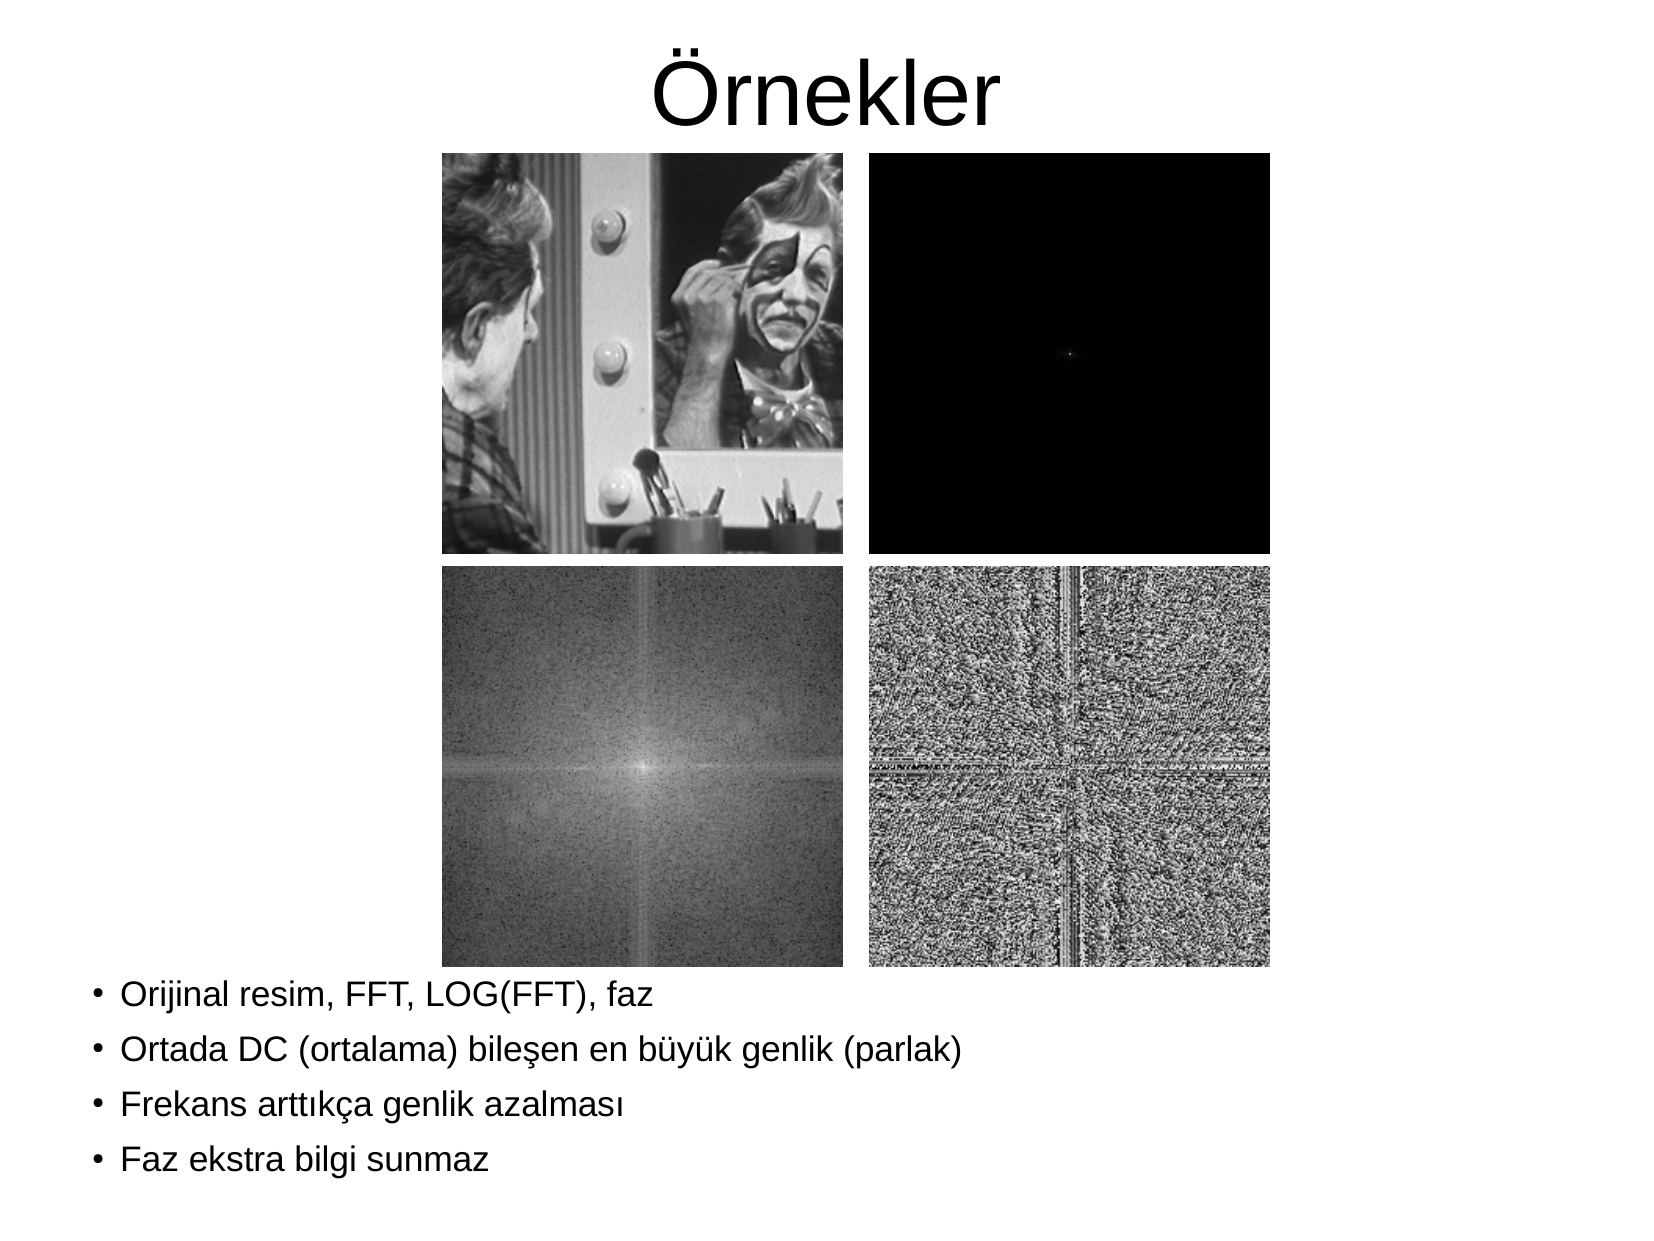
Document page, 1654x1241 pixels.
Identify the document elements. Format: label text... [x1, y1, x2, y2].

picture [442, 566, 843, 967]
picture [869, 153, 1270, 554]
list Orijinal resim, FFT, LOG(FFT), faz Ortada DC (ortalama) bileşen en büyük genlik (parlak) Frekans arttıkça genlik azalması Faz ekstra bilgi sunmaz [82, 974, 1571, 1182]
picture [442, 153, 843, 554]
picture [869, 566, 1270, 967]
title Örnekler [82, 0, 1571, 198]
